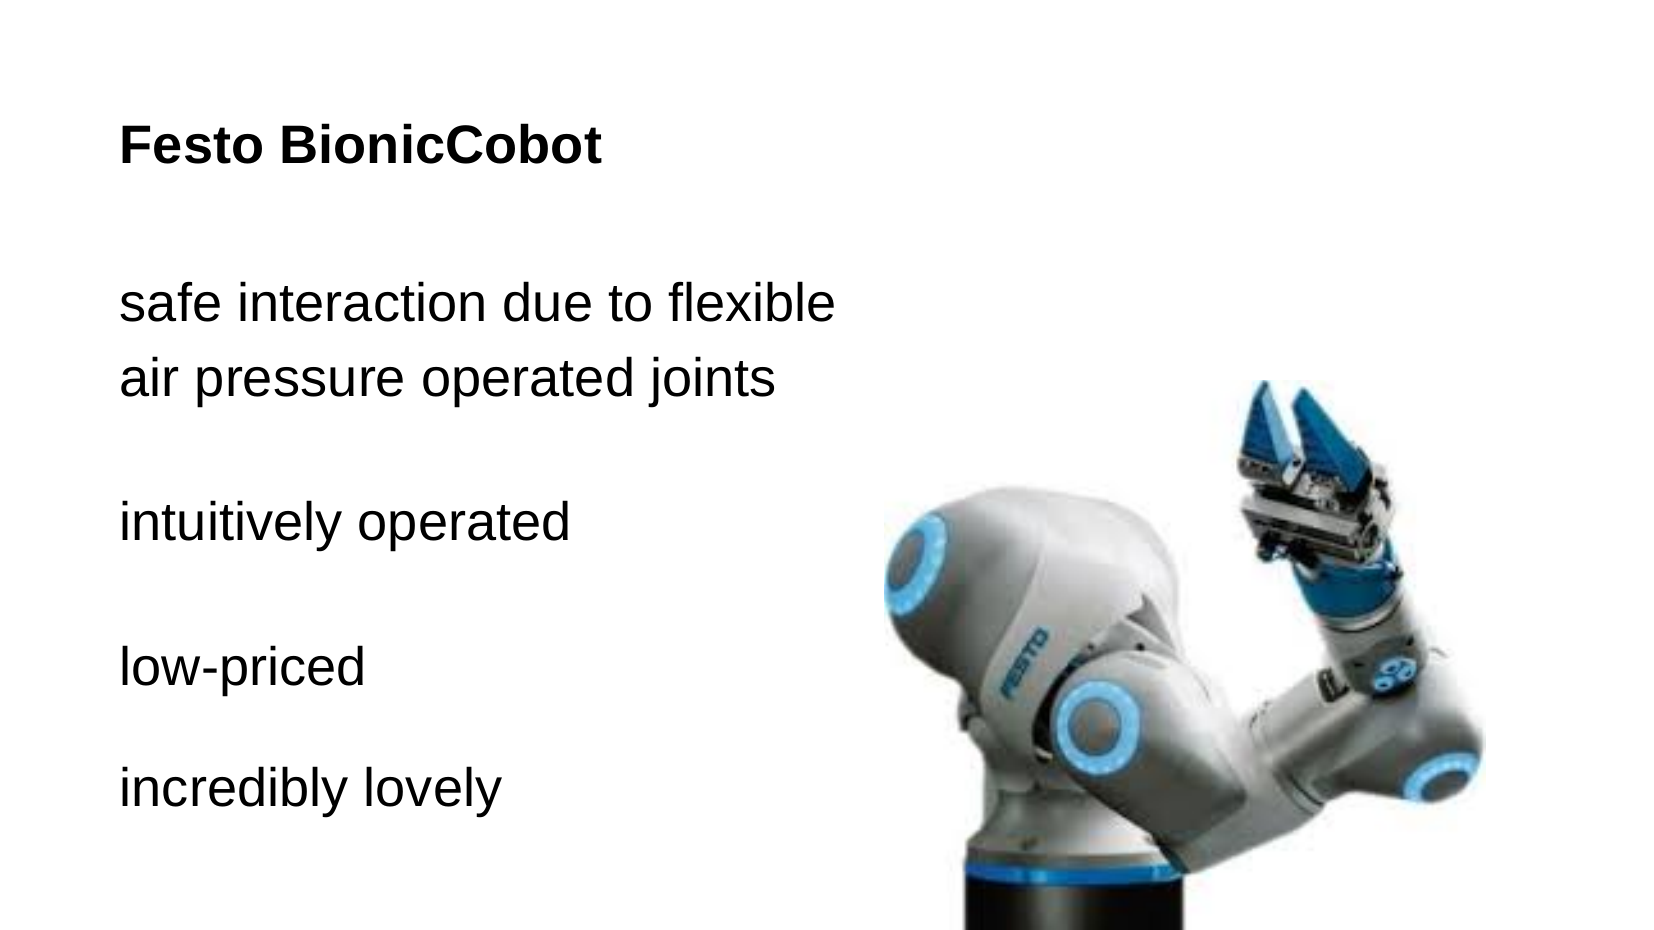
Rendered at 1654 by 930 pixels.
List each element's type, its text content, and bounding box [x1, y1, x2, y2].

text_box Festo BionicCobot safe interaction due to flexible air pressure operated joints intuitively operated low-priced incredibly lovely [105, 107, 961, 826]
picture [884, 380, 1486, 930]
